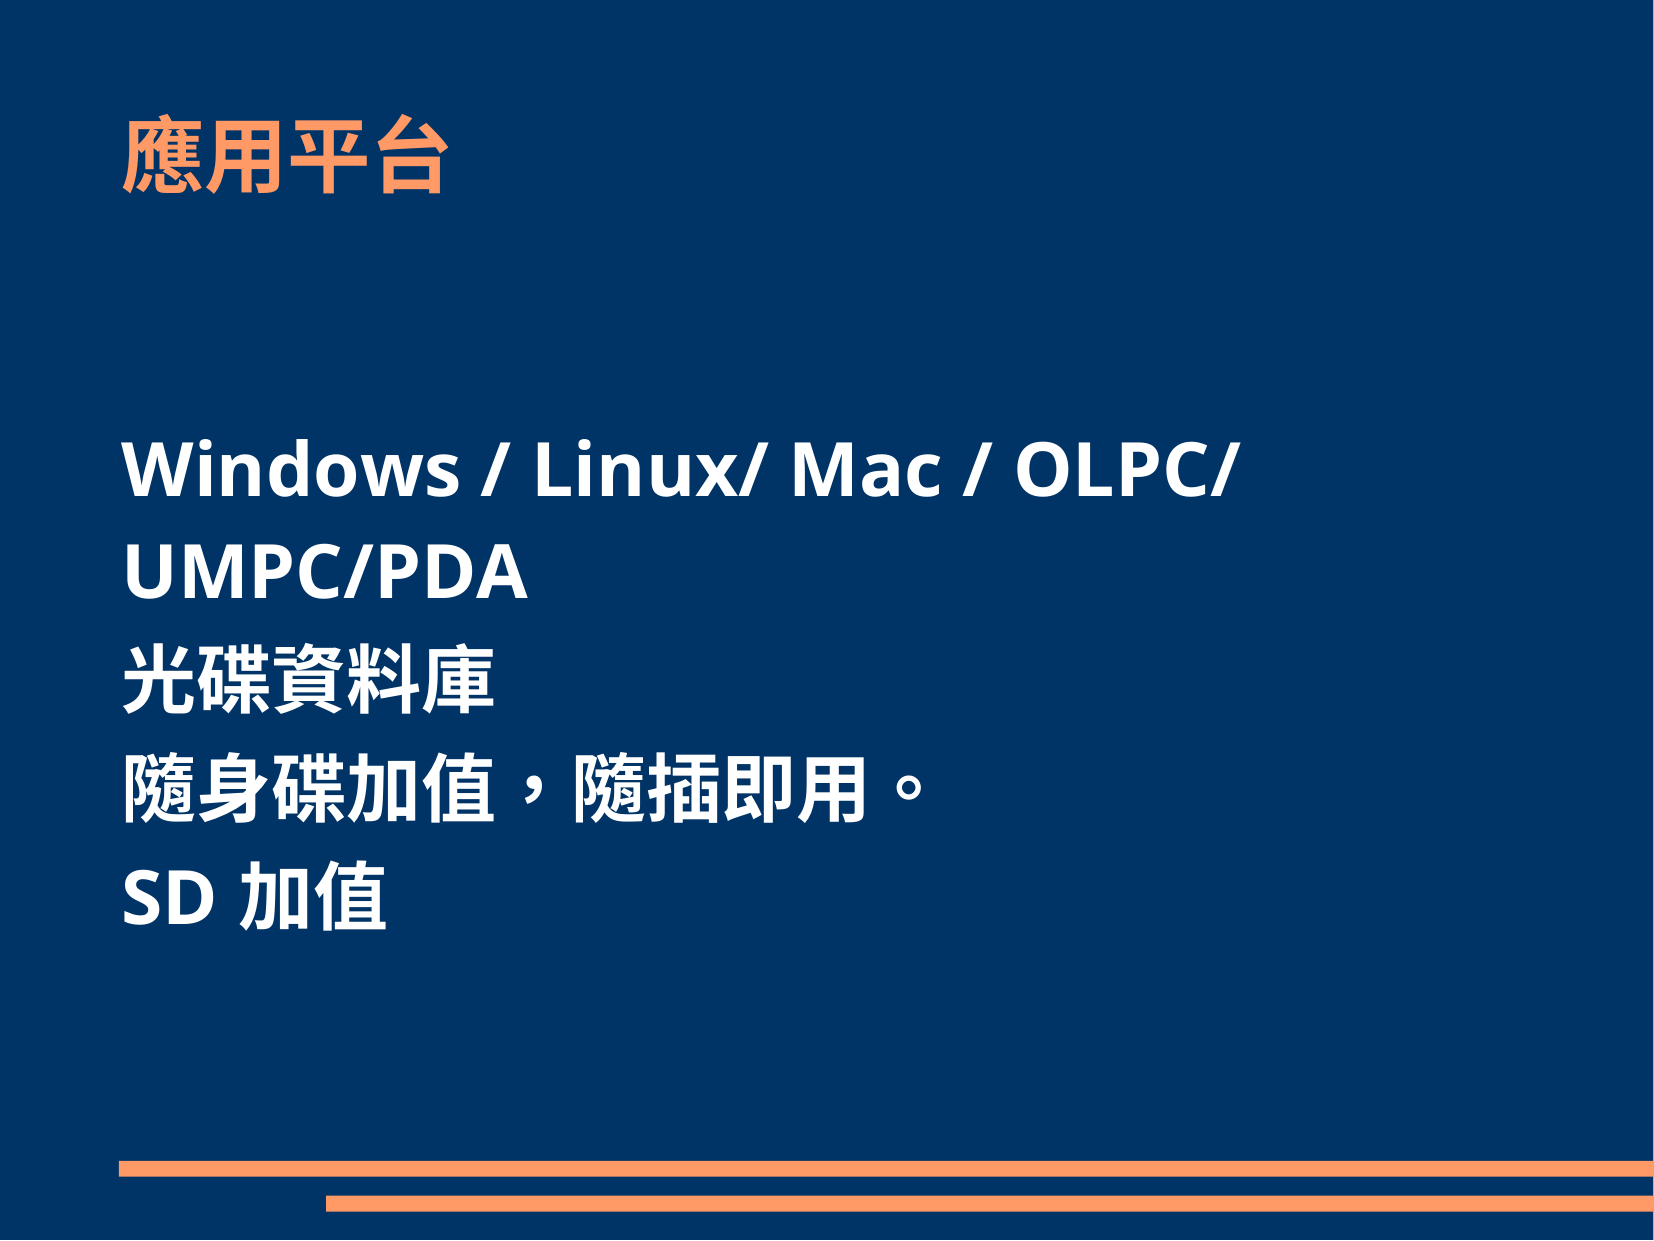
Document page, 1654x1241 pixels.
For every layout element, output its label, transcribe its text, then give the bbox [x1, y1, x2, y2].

subtitle Windows / Linux/ Mac / OLPC/ UMPC/PDA 光碟資料庫 隨身碟加值，隨插即用。 SD加值 [121, 322, 1561, 1132]
title 應用平台 [121, 46, 1534, 254]
